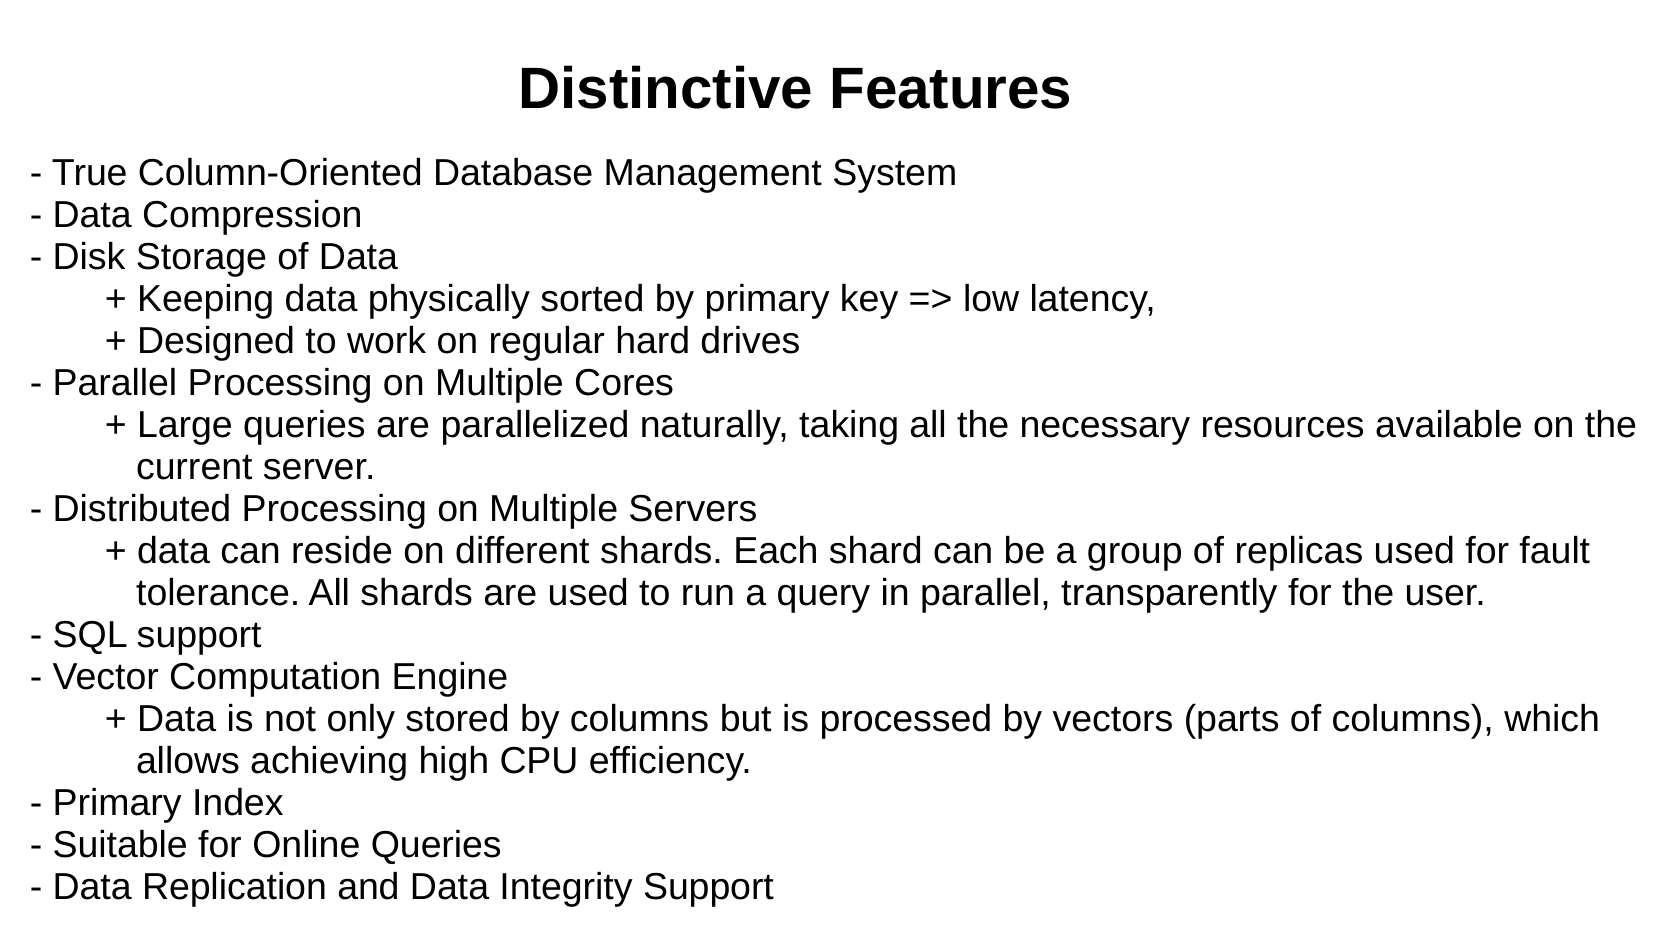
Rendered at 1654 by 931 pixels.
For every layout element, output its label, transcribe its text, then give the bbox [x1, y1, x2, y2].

text_box Distinctive Features [503, 48, 1089, 129]
text_box - True Column-Oriented Database Management System - Data Compression - Disk Storage of Data + Keeping data physically sorted by primary key => low latency, + Designed to work on regular hard drives - Parallel Processing on Multiple Cores + Large queries are parallelized naturally, taking all the necessary resources available on the current server. - Distributed Processing on Multiple Servers + data can reside on different shards. Each shard can be a group of replicas used for fault tolerance. All shards are used to run a query in parallel, transparently for the user. - SQL support - Vector Computation Engine + Data is not only stored by columns but is processed by vectors (parts of columns), which allows achieving high CPU efficiency. - Primary Index - Suitable for Online Queries - Data Replication and Data Integrity Support [15, 144, 1654, 916]
